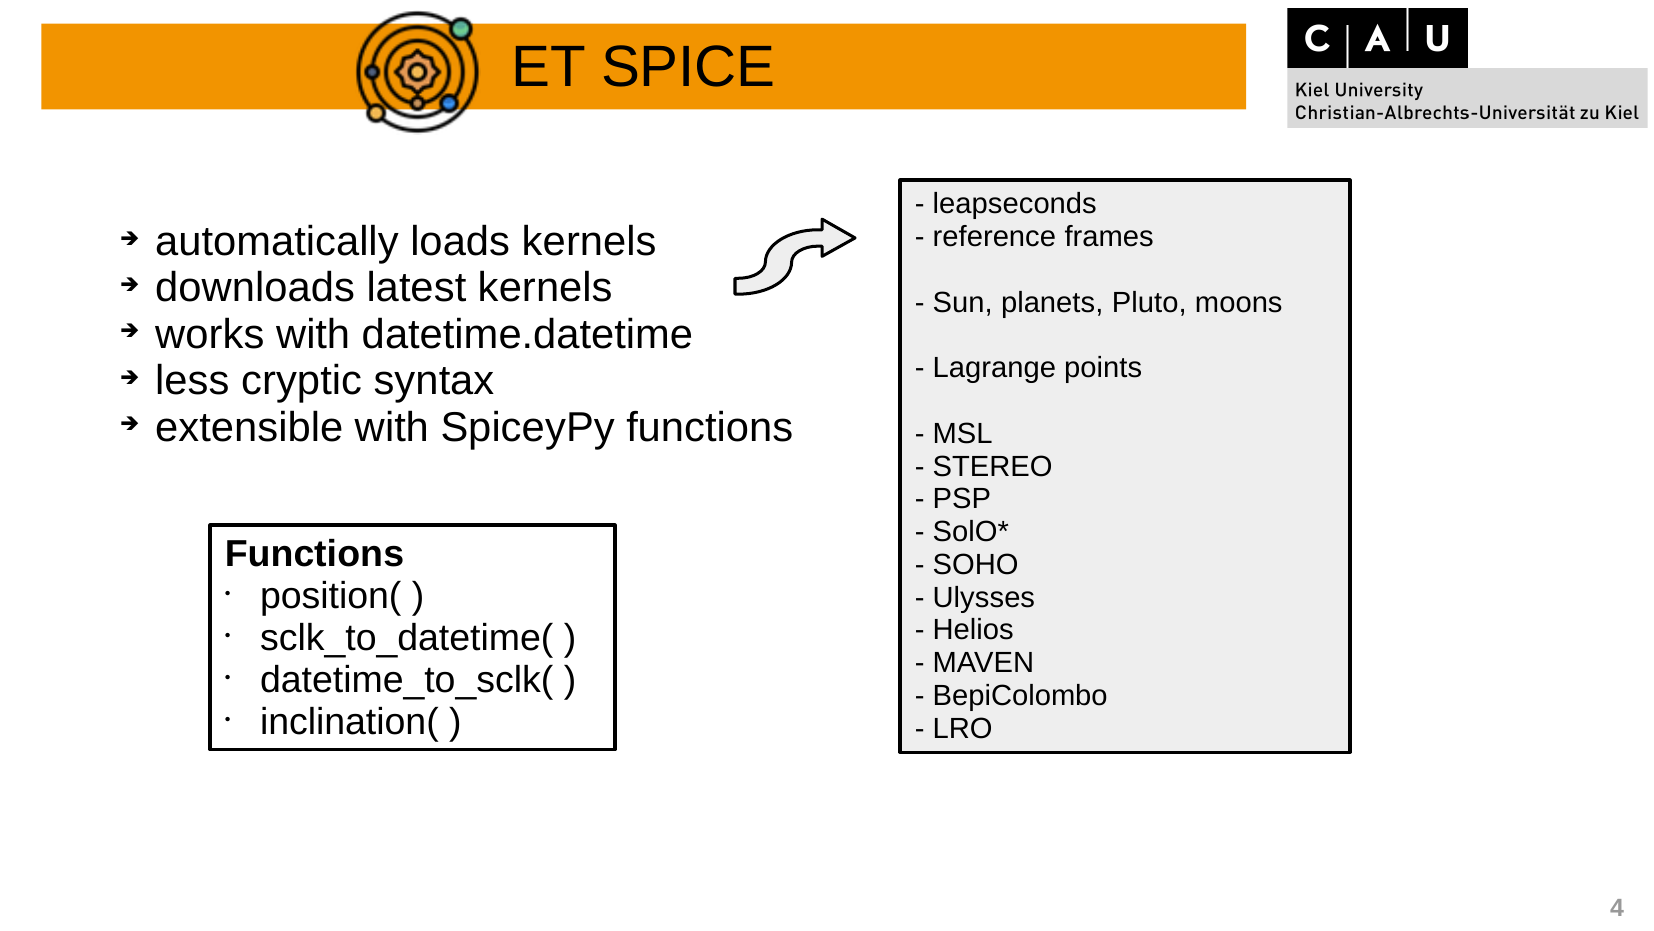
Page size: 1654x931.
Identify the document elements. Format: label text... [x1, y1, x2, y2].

title ET SPICE [41, 23, 355, 110]
text_box Functions position( ) sclk_to_datetime( ) datetime_to_sclk( ) inclination( ) [210, 525, 616, 750]
picture [1287, 8, 1648, 128]
text_box automatically loads kernels downloads latest kernels works with datetime.datetime less cryptic syntax extensible with SpiceyPy functions [105, 210, 811, 477]
text_box - leapseconds - reference frames - Sun, planets, Pluto, moons - Lagrange points - MSL - STEREO - PSP - SolO* - SOHO - Ulysses - Helios - MAVEN - BepiColombo - LRO [900, 180, 1351, 753]
title ET SPICE [481, 23, 1247, 110]
picture [355, 10, 481, 136]
text_box [735, 219, 856, 295]
